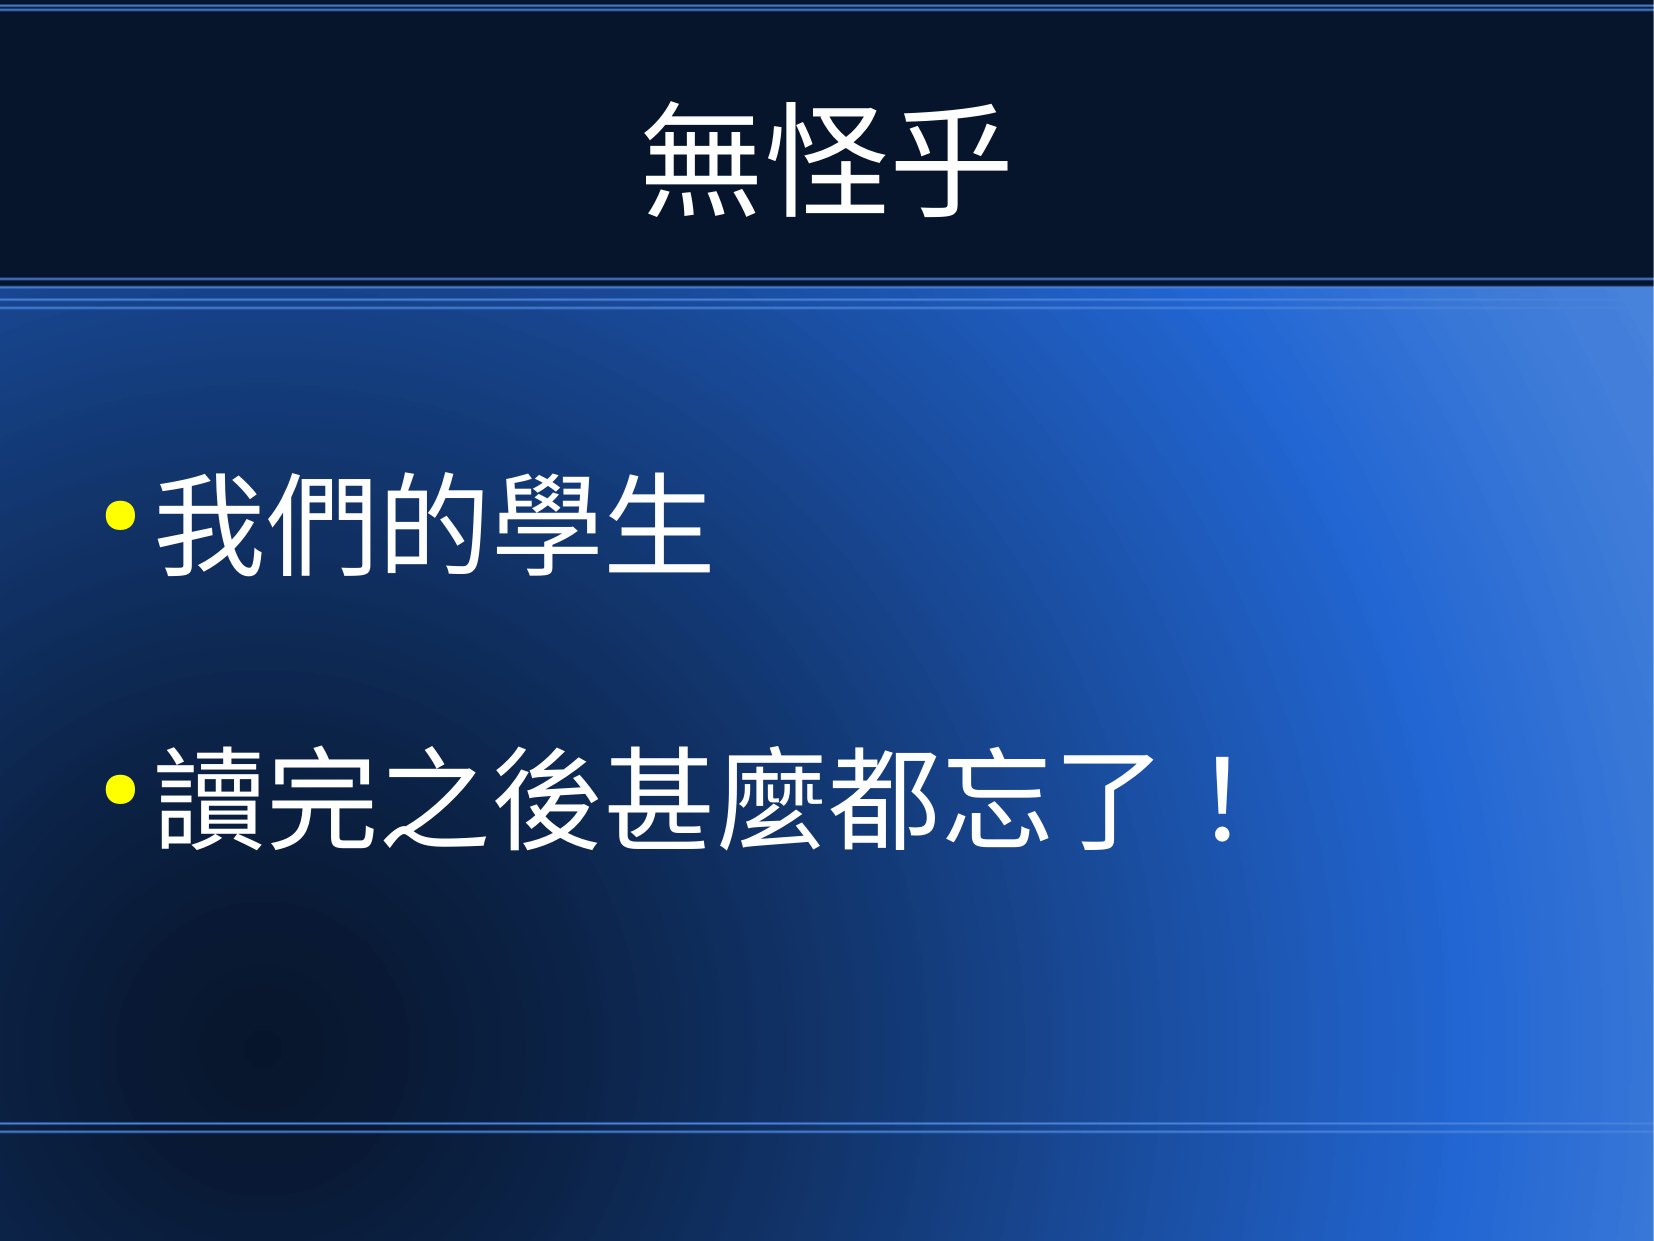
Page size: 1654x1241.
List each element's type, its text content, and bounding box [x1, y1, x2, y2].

picture [0, 0, 1654, 1241]
list 我們的學生 讀完之後甚麼都忘了！ [82, 355, 1571, 1241]
title 無怪乎 [82, 49, 1571, 257]
